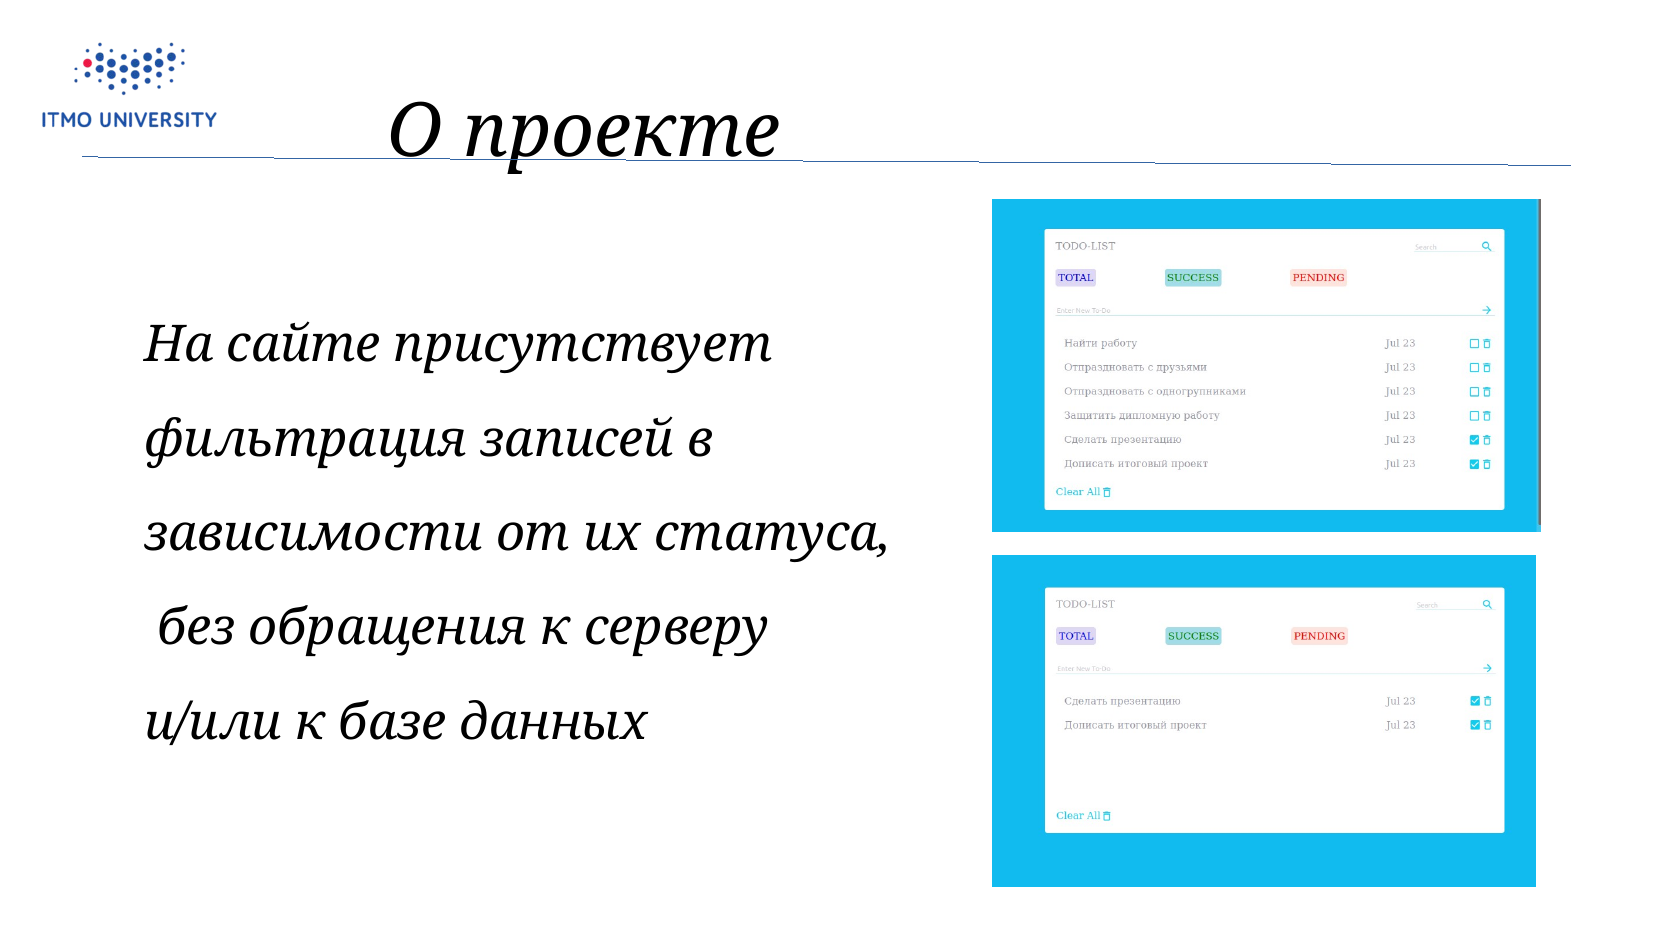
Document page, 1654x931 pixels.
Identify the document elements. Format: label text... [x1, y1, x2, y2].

picture [27, 12, 231, 157]
picture [1537, 199, 1541, 532]
list На сайте присутствует фильтрация записей в зависимости от их статуса, без обращения к серверу и/или к базе данных [82, 217, 1571, 758]
picture [1044, 229, 1505, 510]
picture [1044, 587, 1504, 833]
title О проекте [82, 37, 1571, 193]
